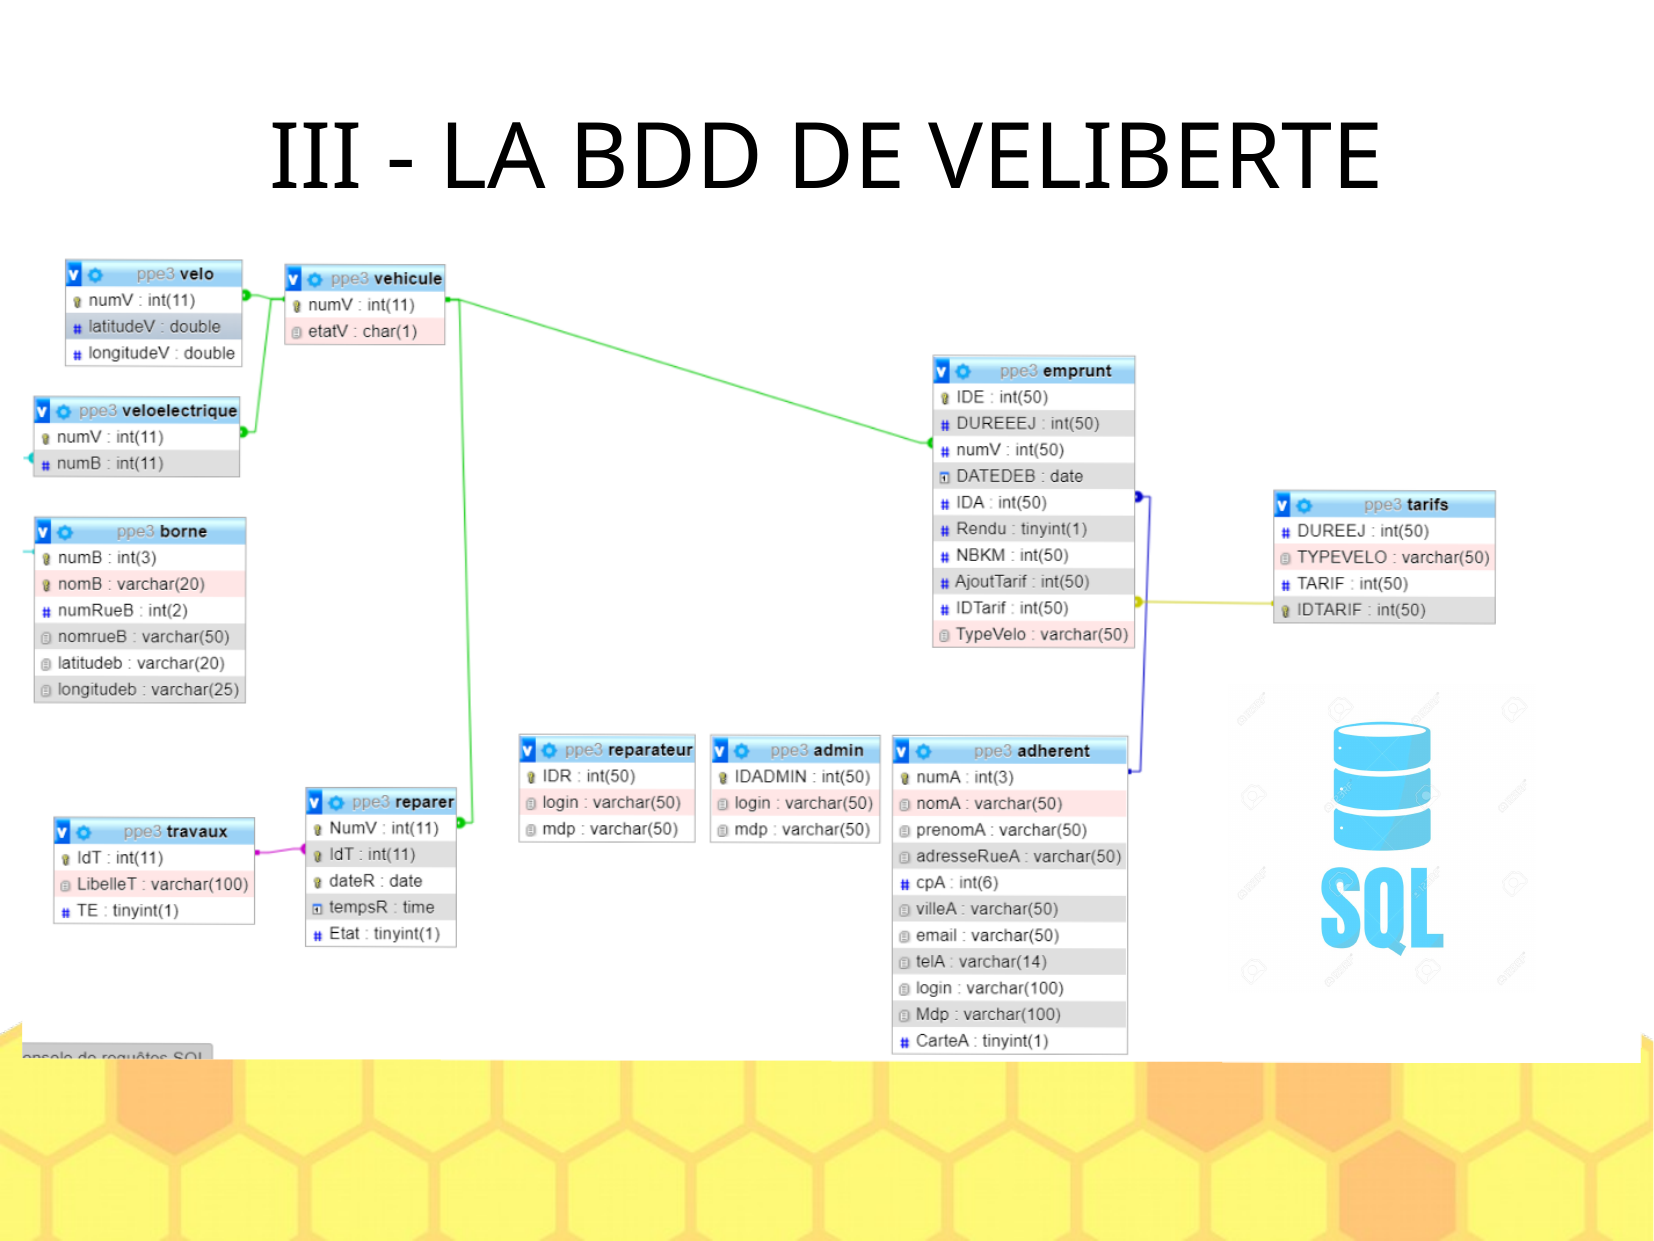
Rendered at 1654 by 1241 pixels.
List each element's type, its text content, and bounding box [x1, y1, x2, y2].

picture [0, 234, 1654, 1241]
title III - LA BDD DE VELIBERTE [82, 49, 1571, 238]
